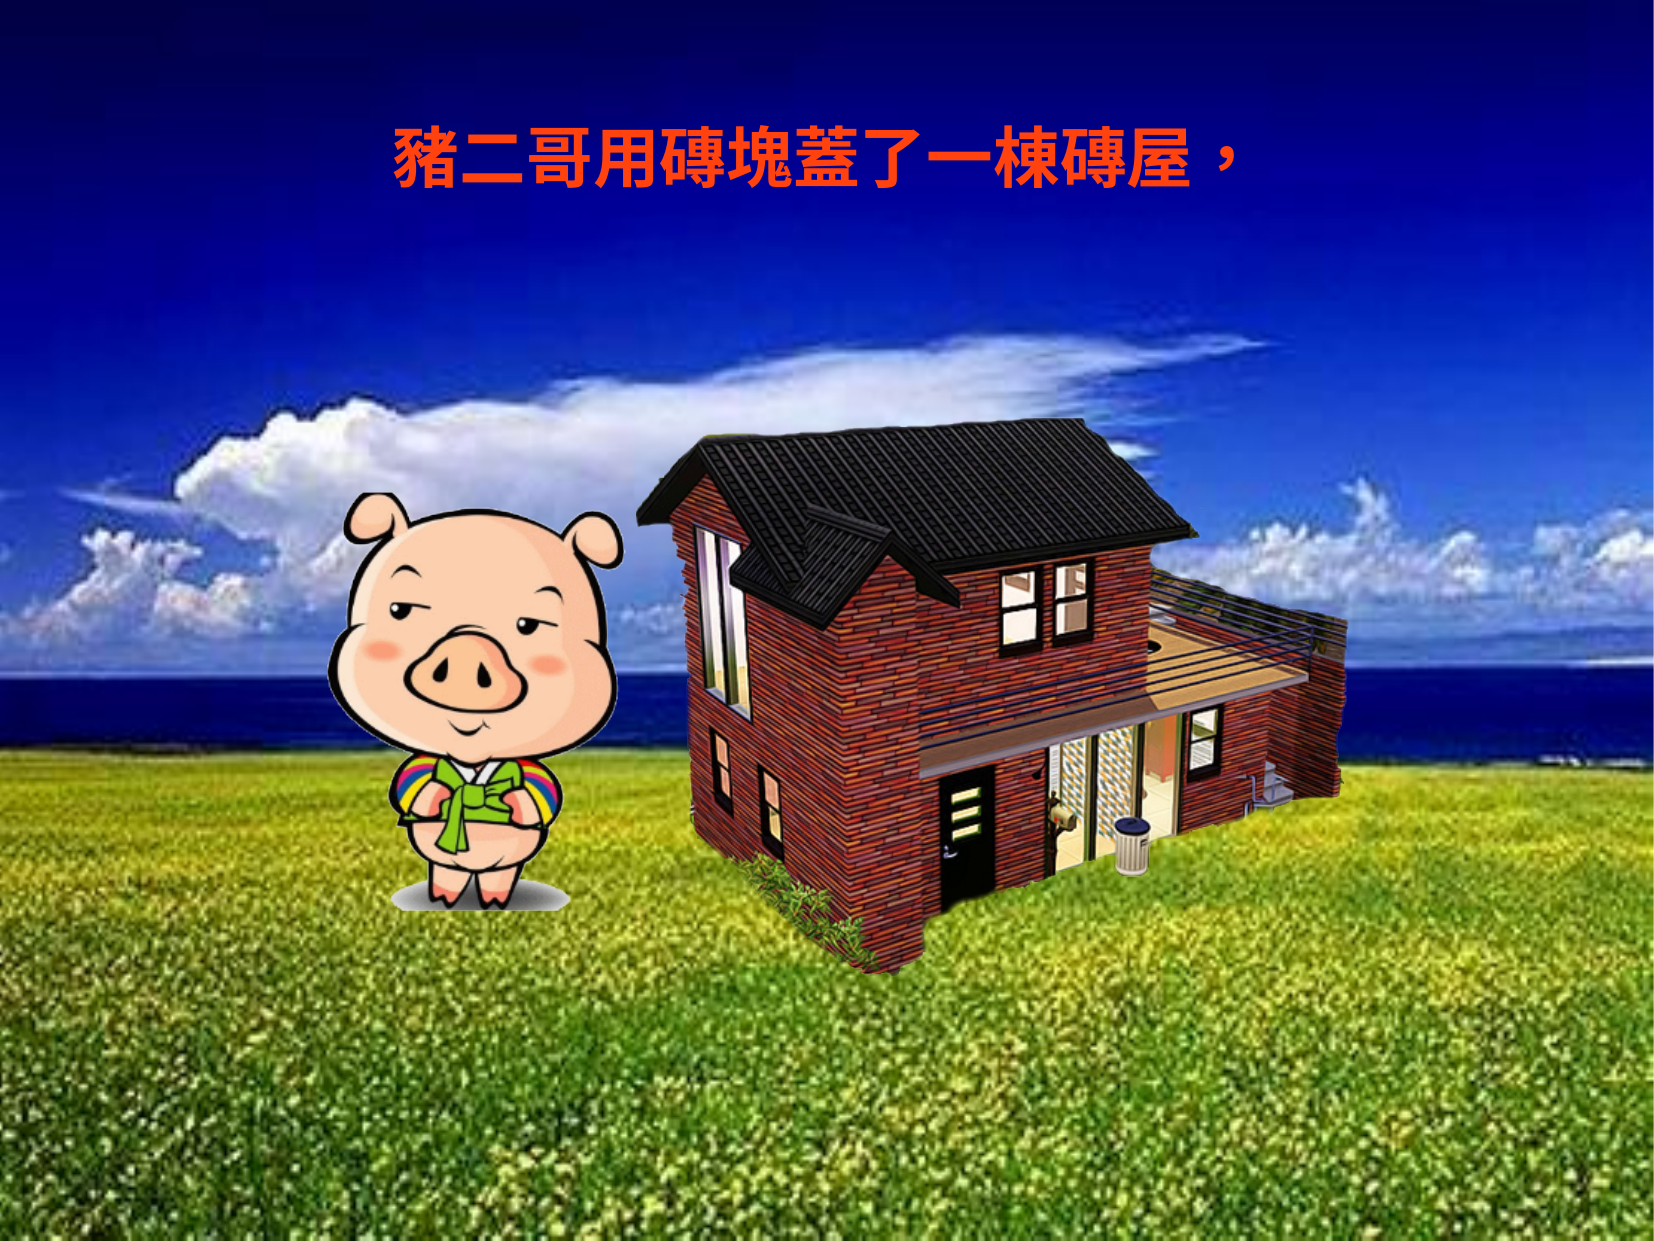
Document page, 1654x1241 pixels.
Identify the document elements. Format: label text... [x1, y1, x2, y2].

picture [0, 0, 1654, 1241]
title 豬二哥用磚塊蓋了一棟磚屋， [82, 49, 1571, 257]
